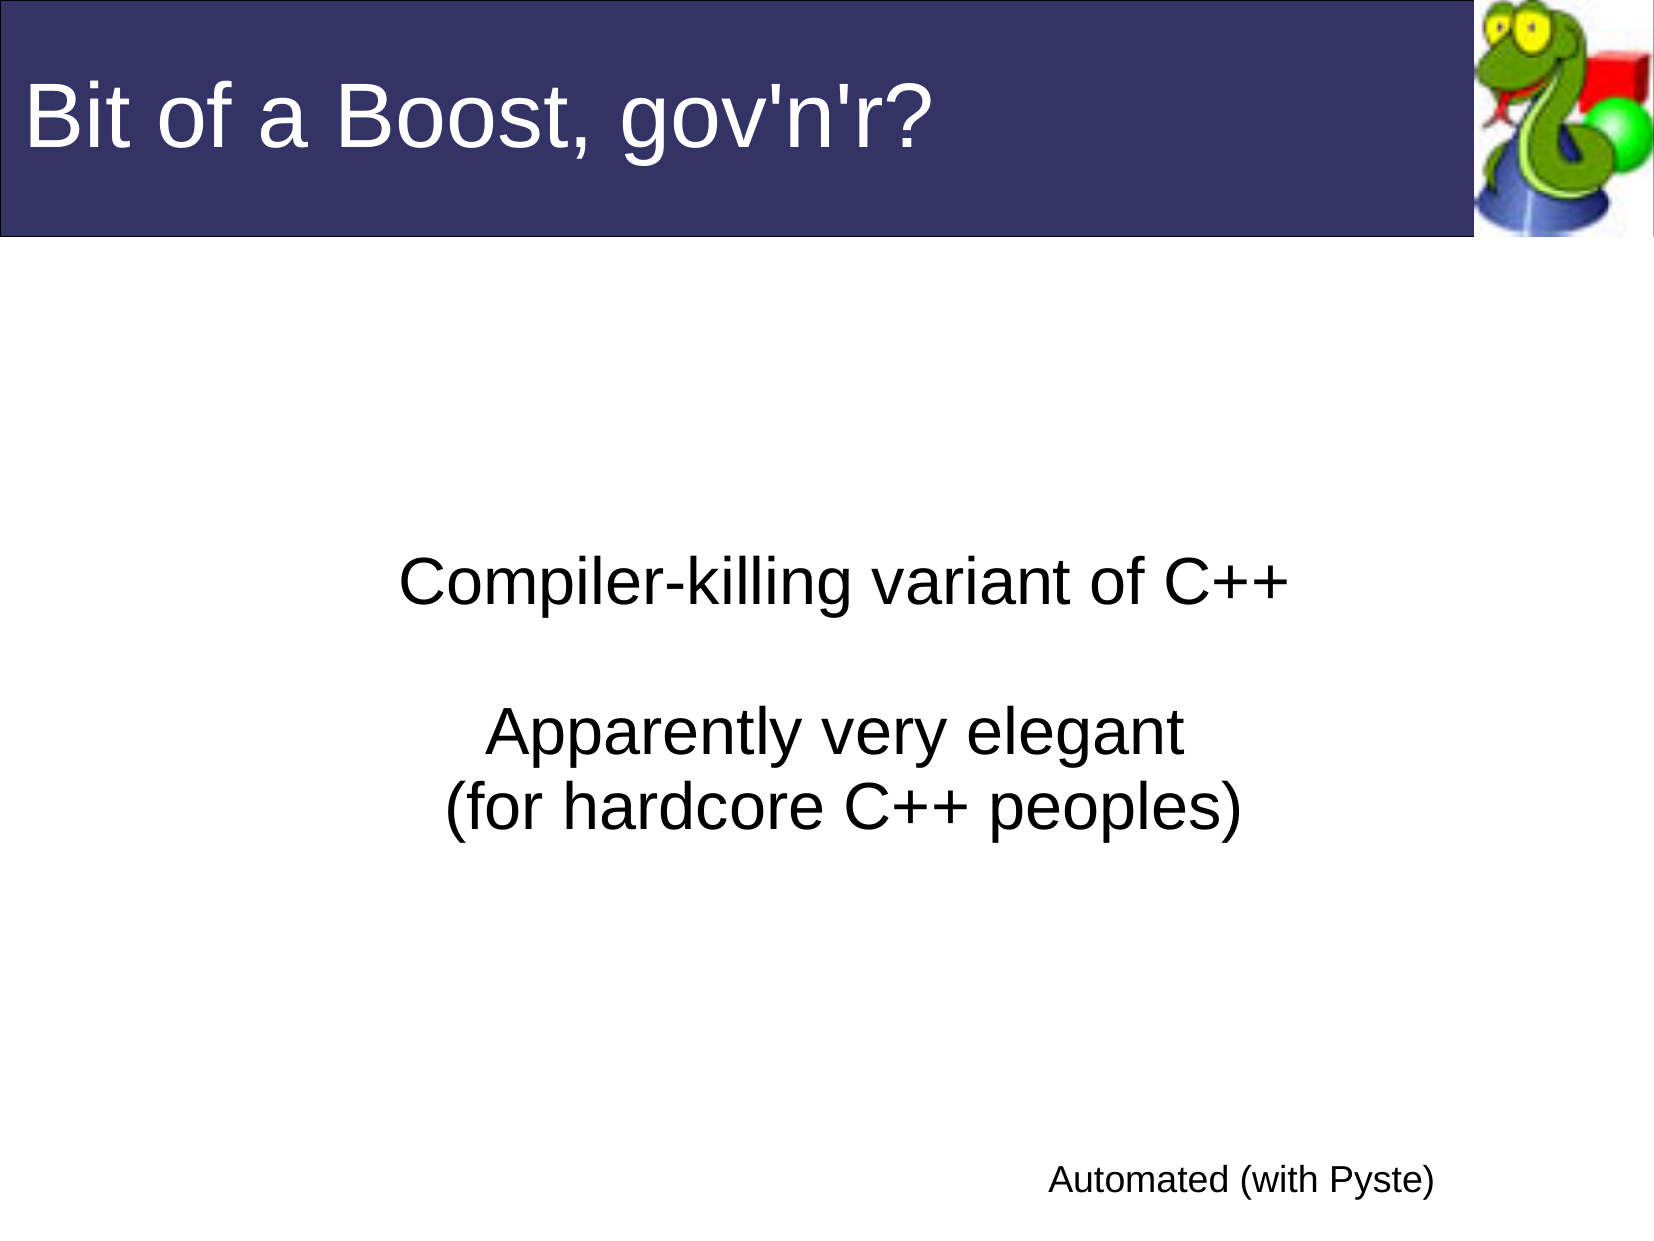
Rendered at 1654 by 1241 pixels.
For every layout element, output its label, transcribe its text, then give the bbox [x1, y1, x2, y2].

text_box Automated (with Pyste) [1033, 1151, 1450, 1209]
picture [1474, 0, 1654, 237]
subtitle Compiler-killing variant of C++ Apparently very elegant (for hardcore C++ peoples) [88, 450, 1565, 938]
title Bit of a Boost, gov'n'r? [23, 19, 1477, 212]
